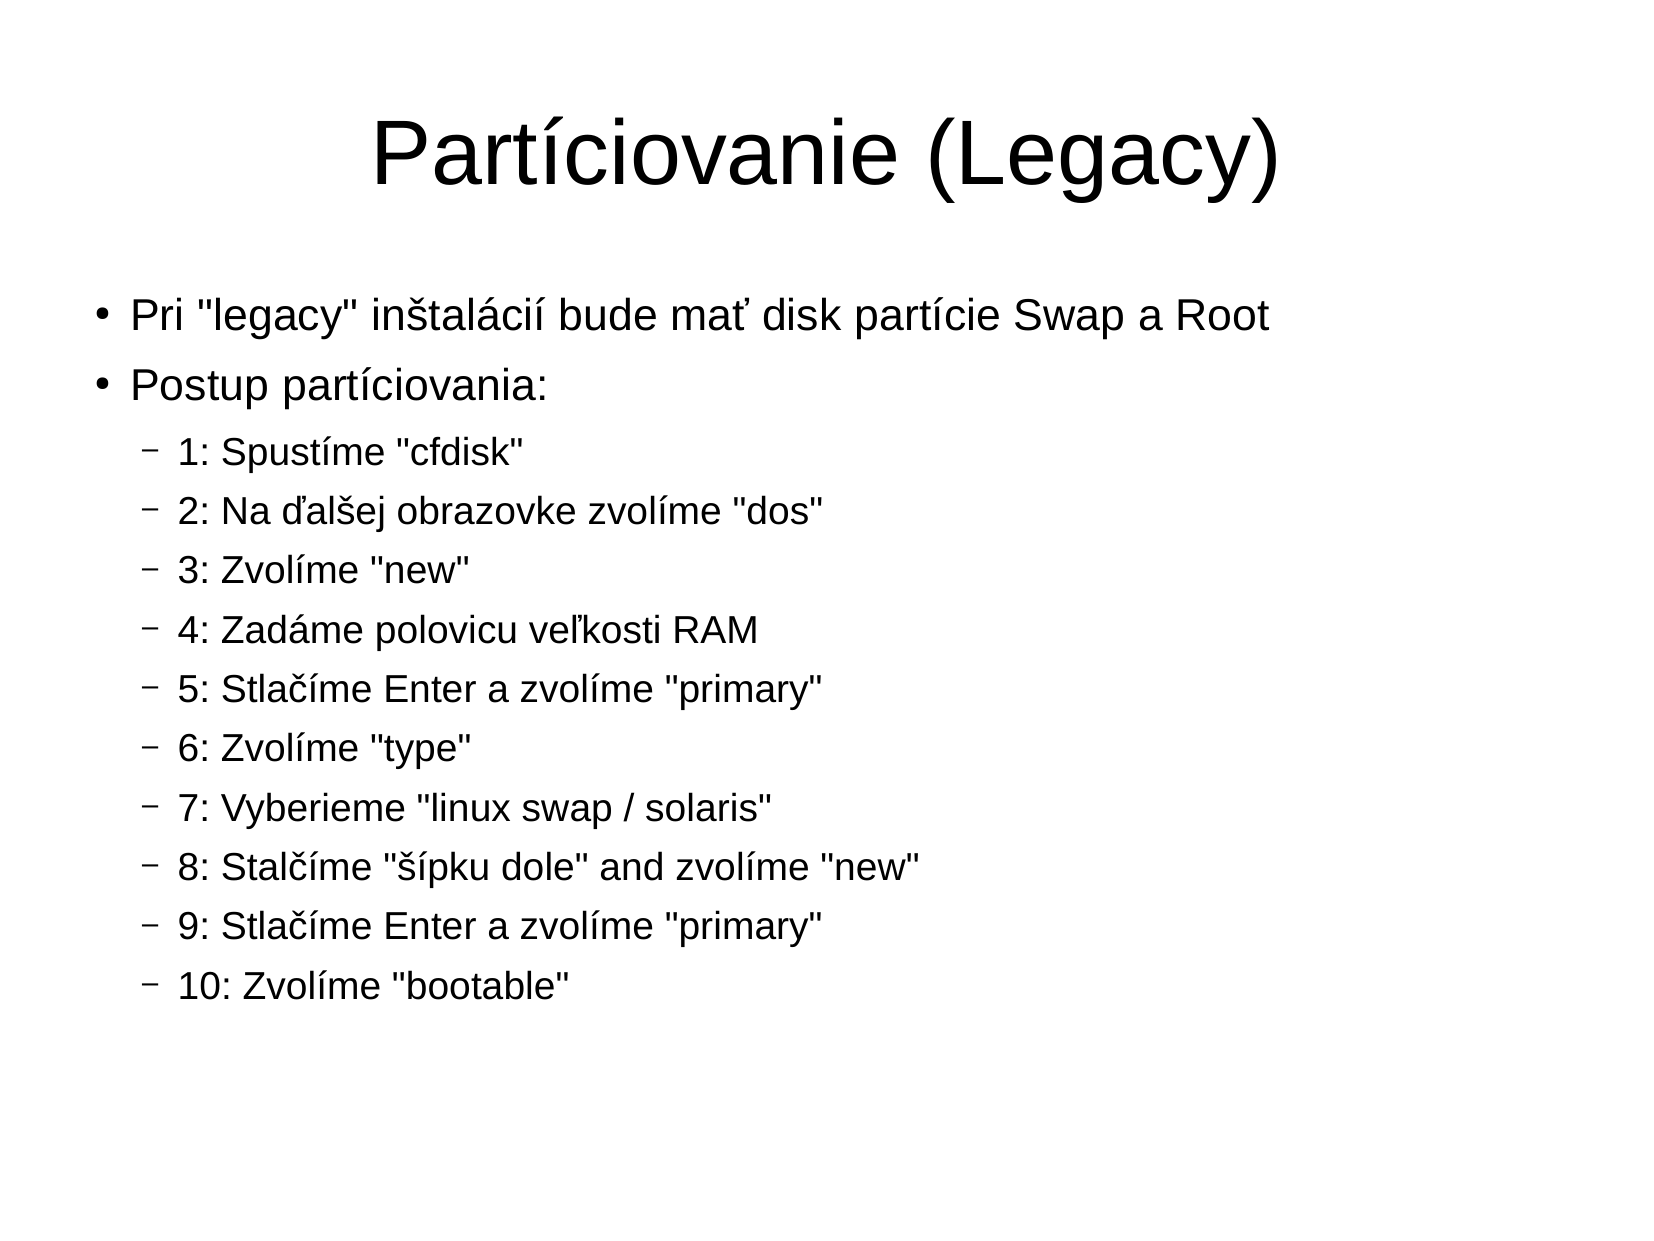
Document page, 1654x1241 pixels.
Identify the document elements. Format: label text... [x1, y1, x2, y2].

title Partíciovanie (Legacy) [82, 49, 1571, 257]
list Pri "legacy" inštalácií bude mať disk partície Swap a Root Postup partíciovania: 1: Spustíme "cfdisk" 2: Na ďalšej obrazovke zvolíme "dos" 3: Zvolíme "new" 4: Zadáme polovicu veľkosti RAM 5: Stlačíme Enter a zvolíme "primary" 6: Zvolíme "type" 7: Vyberieme "linux swap / solaris" 8: Stalčíme "šípku dole" and zvolíme "new" 9: Stlačíme Enter a zvolíme "primary" 10: Zvolíme "bootable" [82, 290, 1571, 1010]
